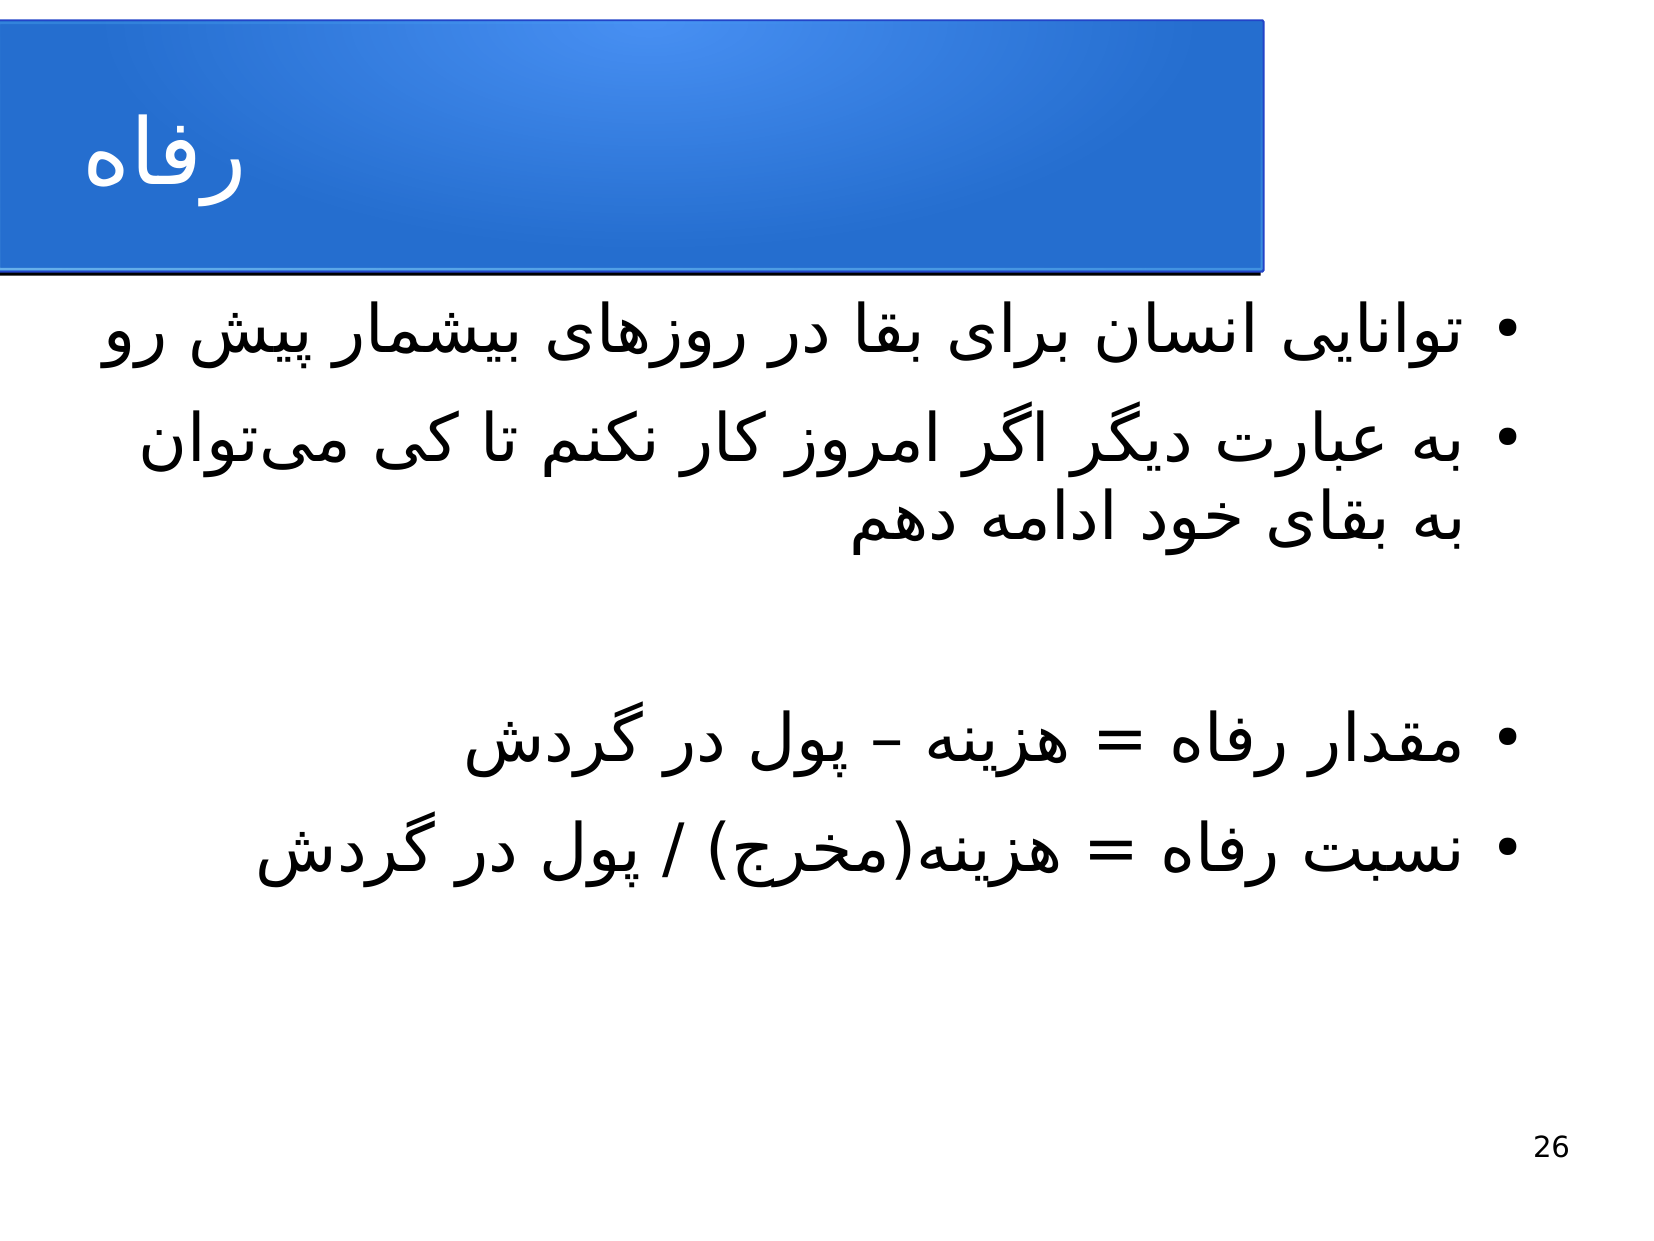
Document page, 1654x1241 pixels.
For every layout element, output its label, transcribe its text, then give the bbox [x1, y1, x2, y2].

list توانایی انسان برای بقا در روزهای بیشمار پیش رو به عبارت دیگر اگر امروز کار نکنم تا کی می‌توان به بقای خود ادامه دهم مقدار رفاه = هزینه – پول در گردش نسبت رفاه = هزینه(مخرج) / پول در گردش [82, 290, 1538, 1010]
title رفاه [82, 49, 1250, 257]
